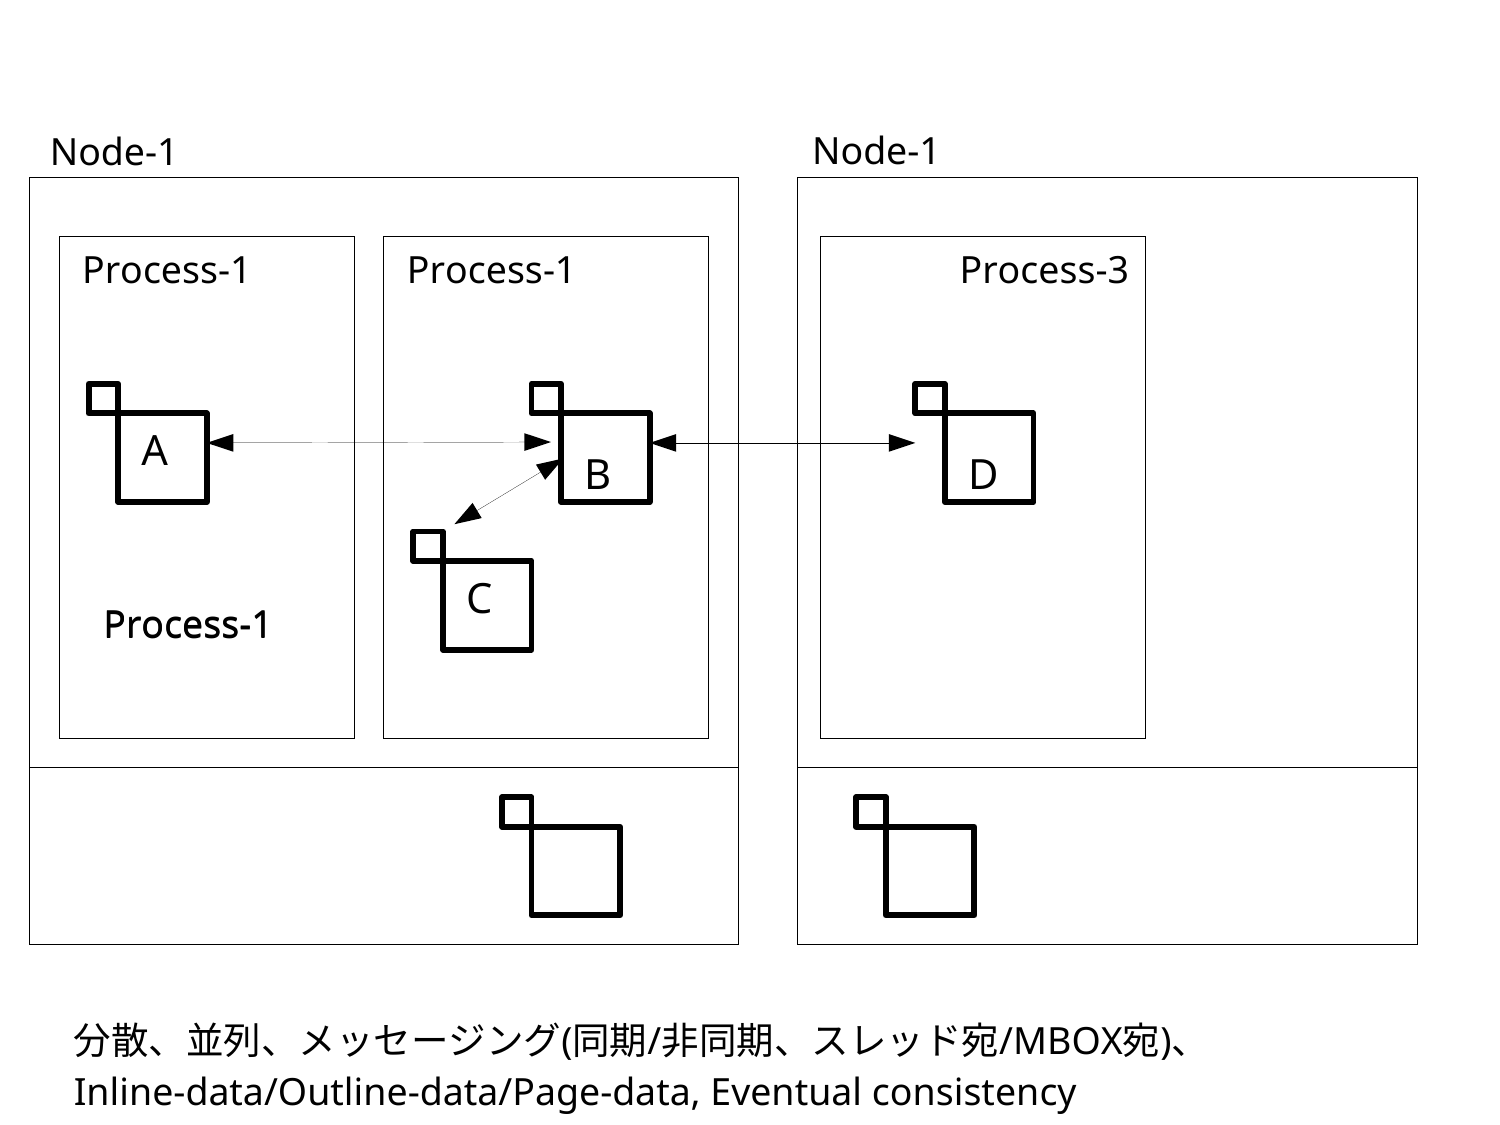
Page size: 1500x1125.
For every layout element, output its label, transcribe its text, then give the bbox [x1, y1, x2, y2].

text_box Process-1 [88, 590, 288, 651]
text_box D [953, 437, 1004, 502]
text_box Node-1 [797, 117, 940, 178]
text_box Node-1 [35, 118, 178, 178]
text_box Process-1 [392, 236, 591, 296]
text_box A [126, 413, 178, 479]
text_box B [569, 437, 620, 502]
text_box Process-3 [944, 236, 1144, 296]
text_box Process-1 [67, 236, 266, 296]
text_box C [451, 561, 502, 626]
text_box 分散、並列、メッセージング(同期/非同期、スレッド宛/MBOX宛)、 Inline-data/Outline-data/Page-data, Eventual consistency [59, 1003, 1213, 1108]
